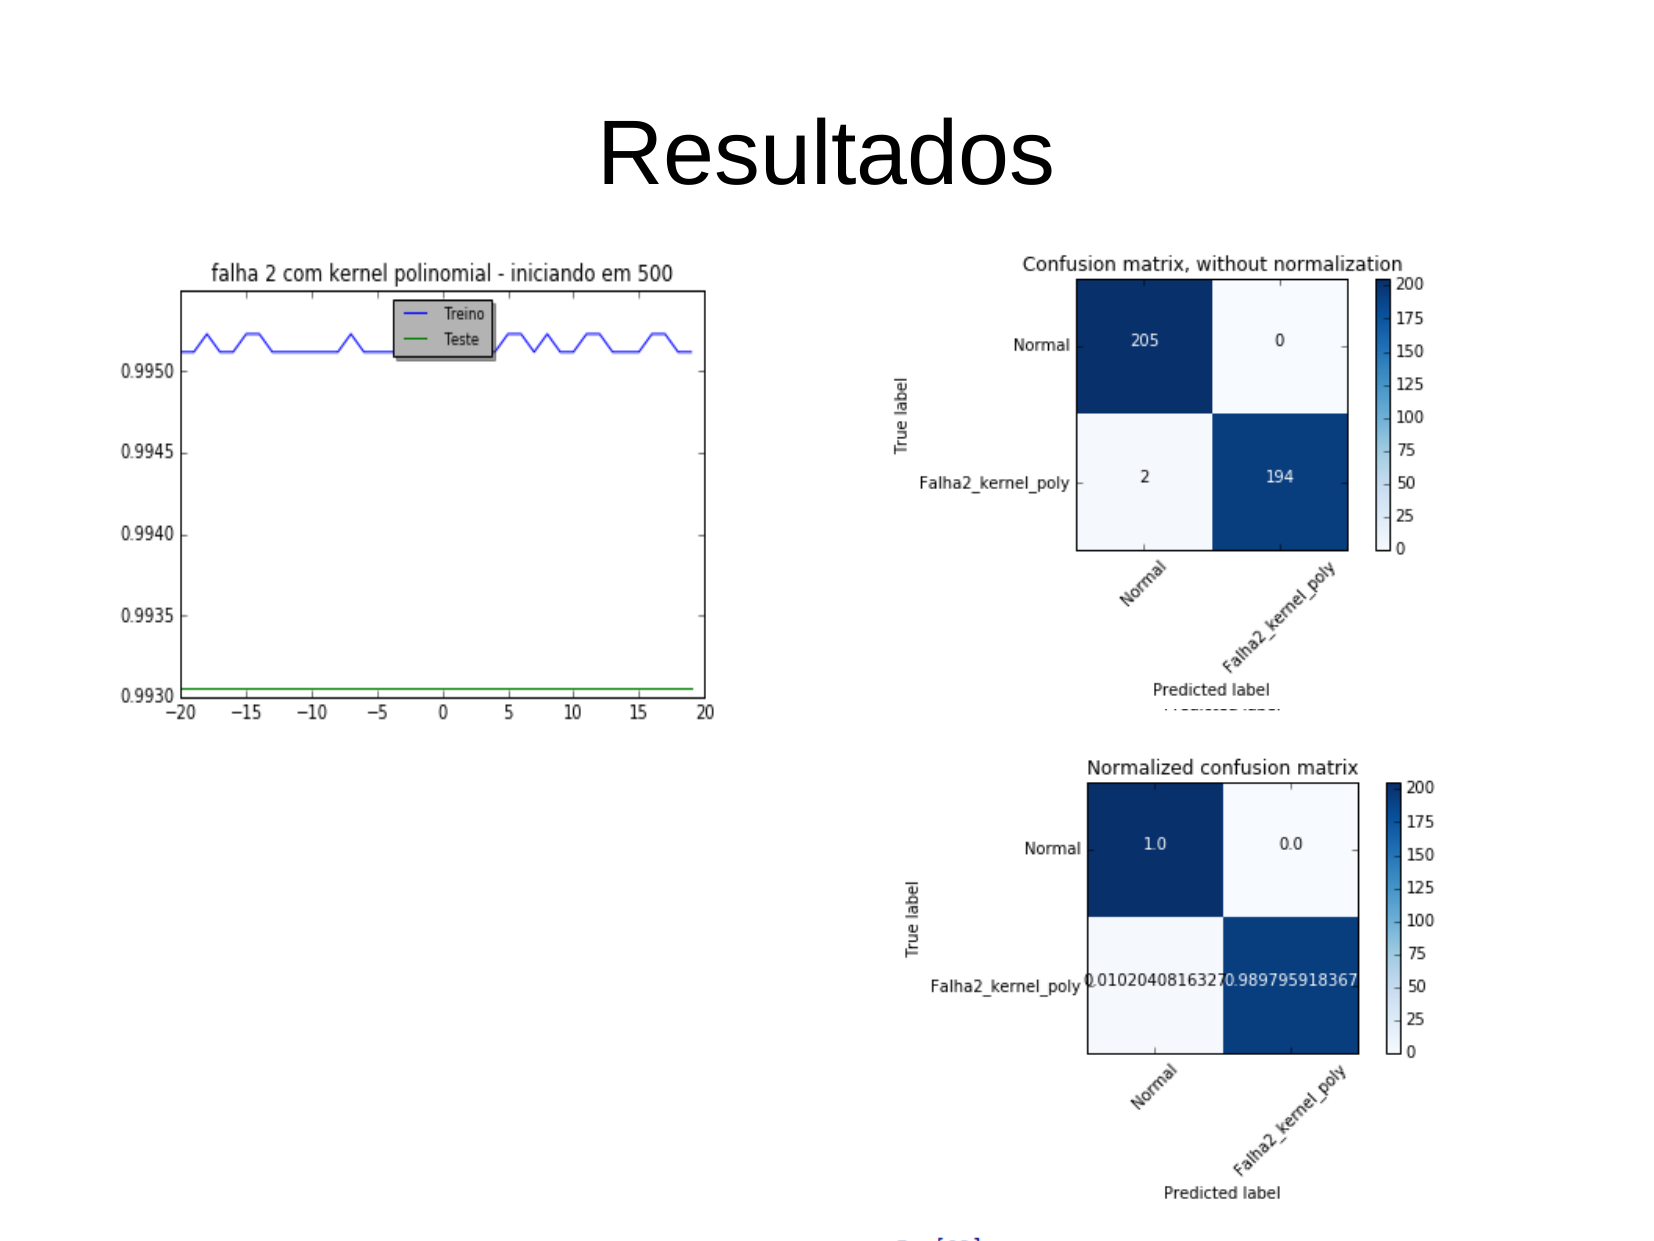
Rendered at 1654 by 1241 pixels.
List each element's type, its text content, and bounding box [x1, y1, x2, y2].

picture [118, 236, 756, 745]
title Resultados [82, 49, 1571, 257]
picture [885, 232, 1524, 1241]
